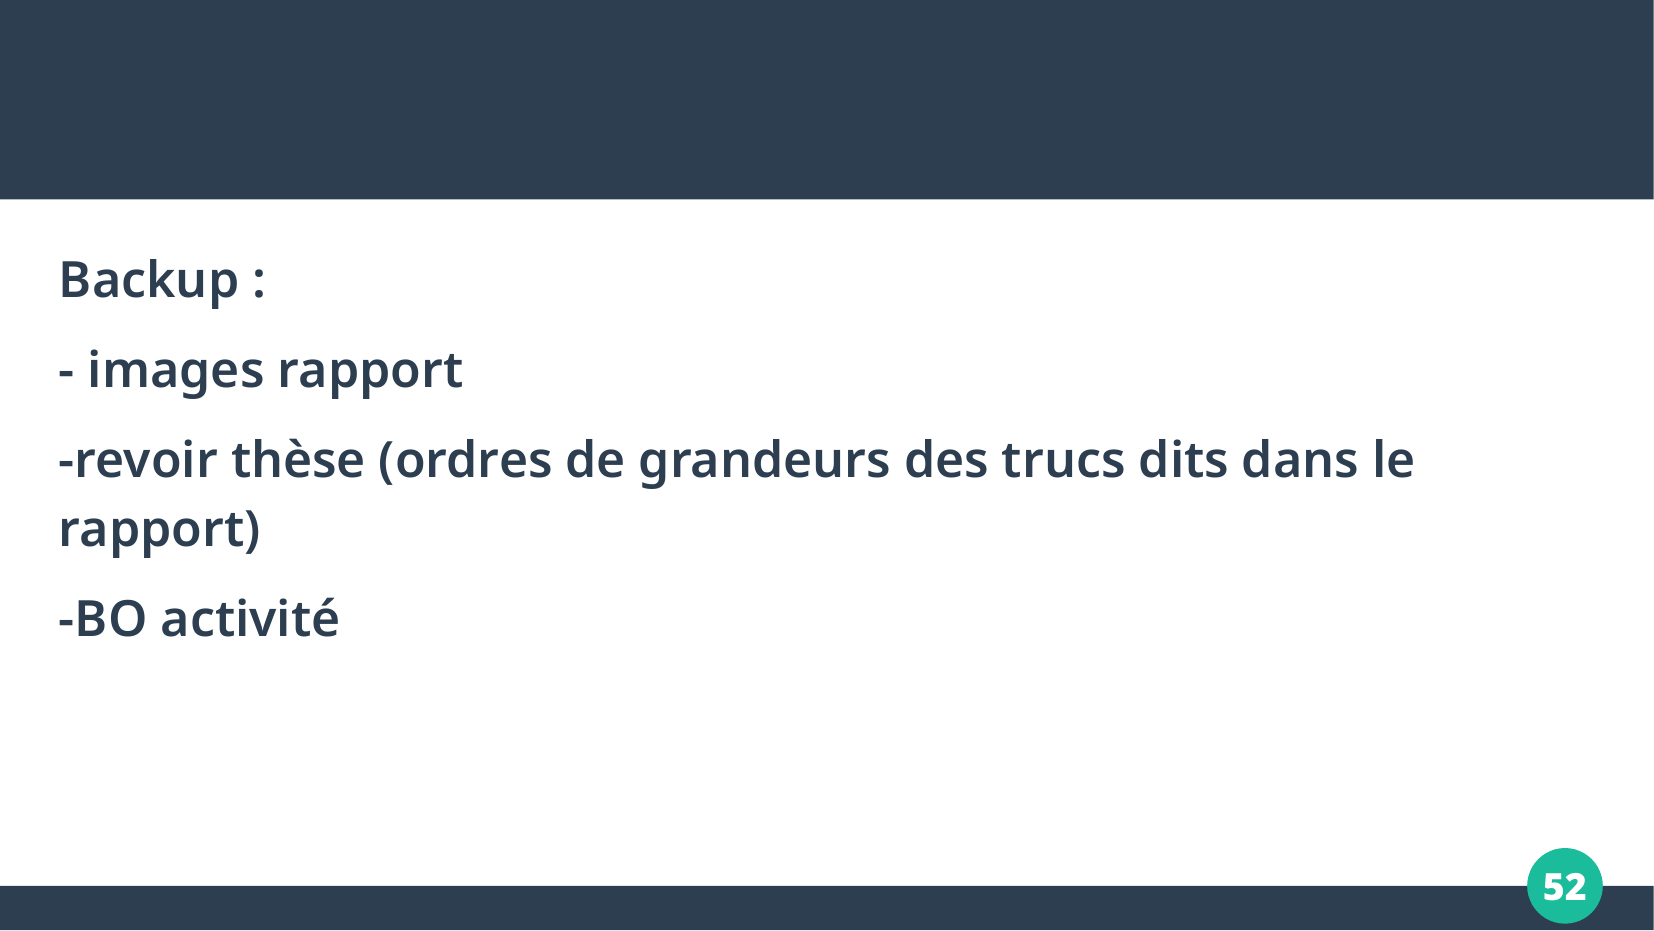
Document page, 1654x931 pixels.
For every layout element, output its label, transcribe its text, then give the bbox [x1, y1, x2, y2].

list Backup : - images rapport -revoir thèse (ordres de grandeurs des trucs dits dans le rapport) -BO activité [59, 243, 1595, 864]
